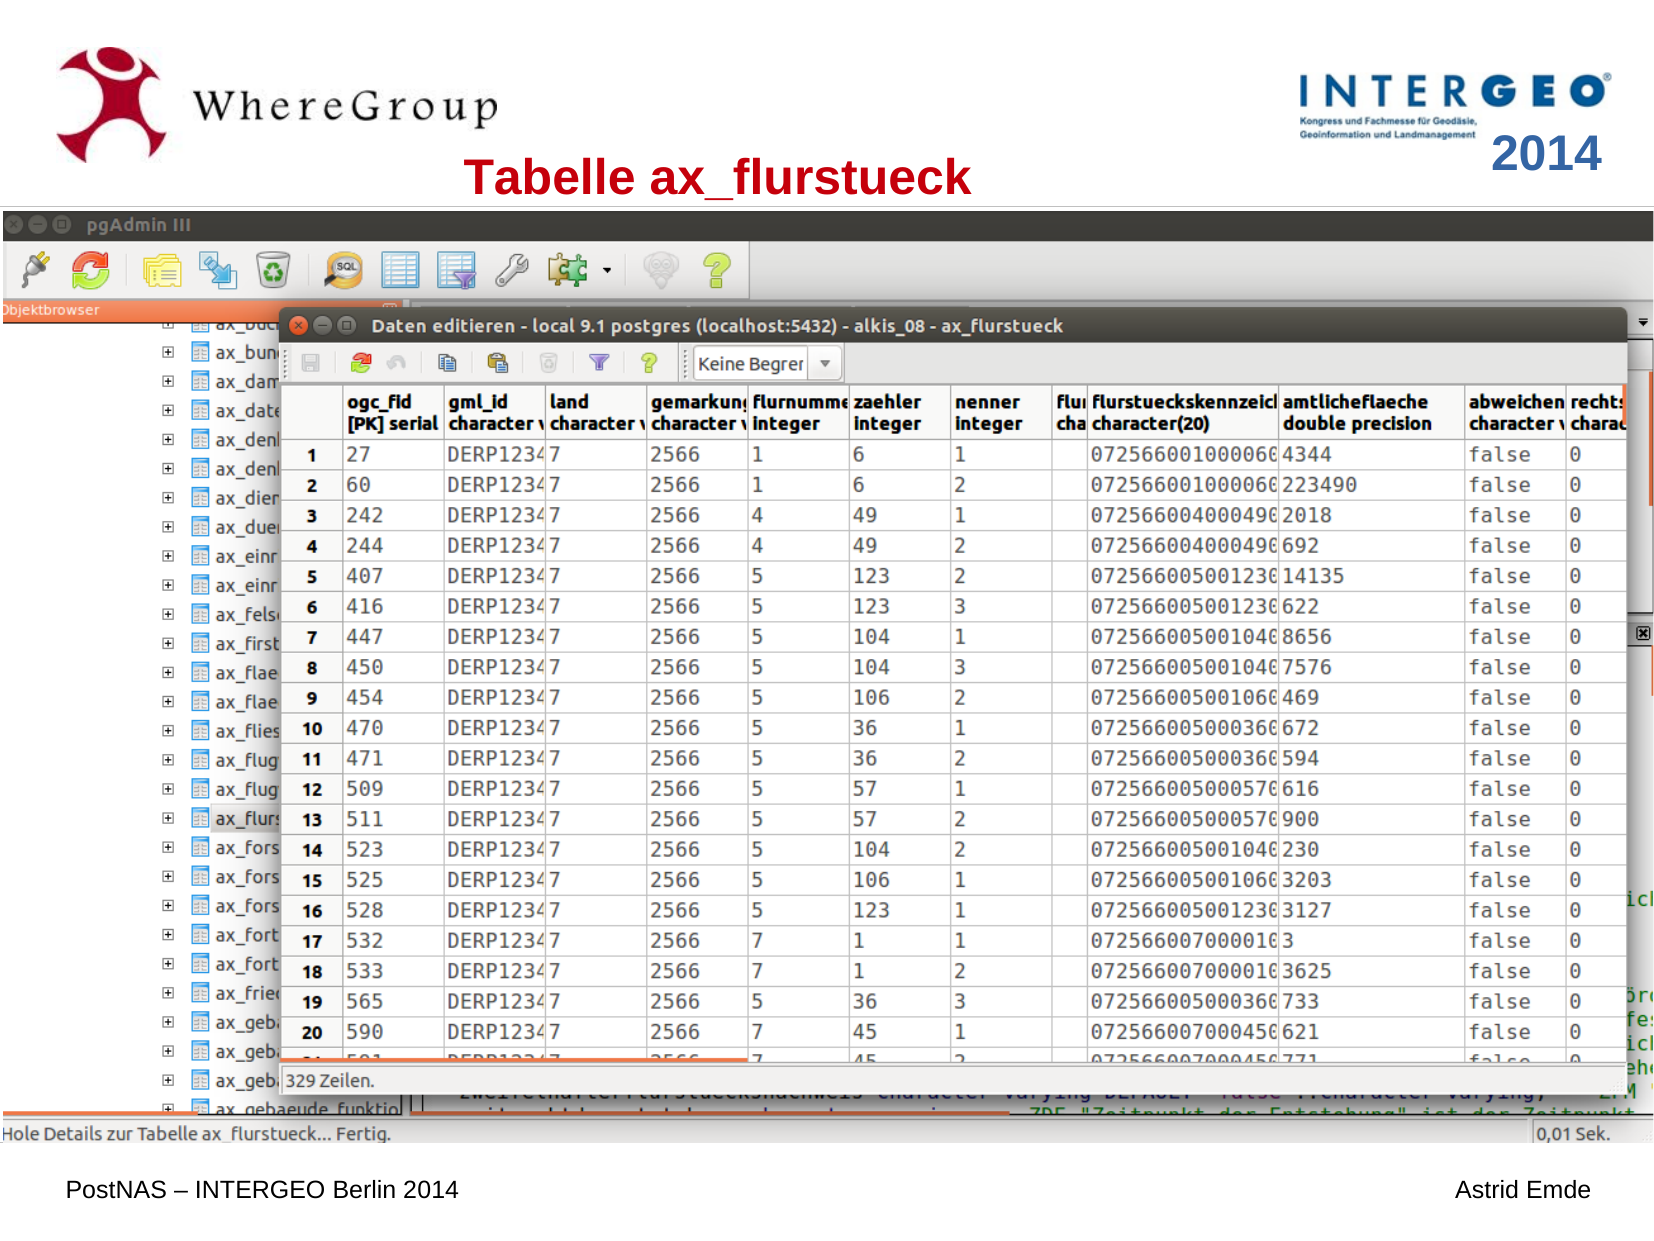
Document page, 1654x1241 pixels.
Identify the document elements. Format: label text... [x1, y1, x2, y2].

picture [1299, 29, 1613, 141]
text_box Tabelle ax_flurstueck [448, 141, 1654, 211]
picture [3, 211, 1654, 1143]
picture [56, 47, 497, 163]
